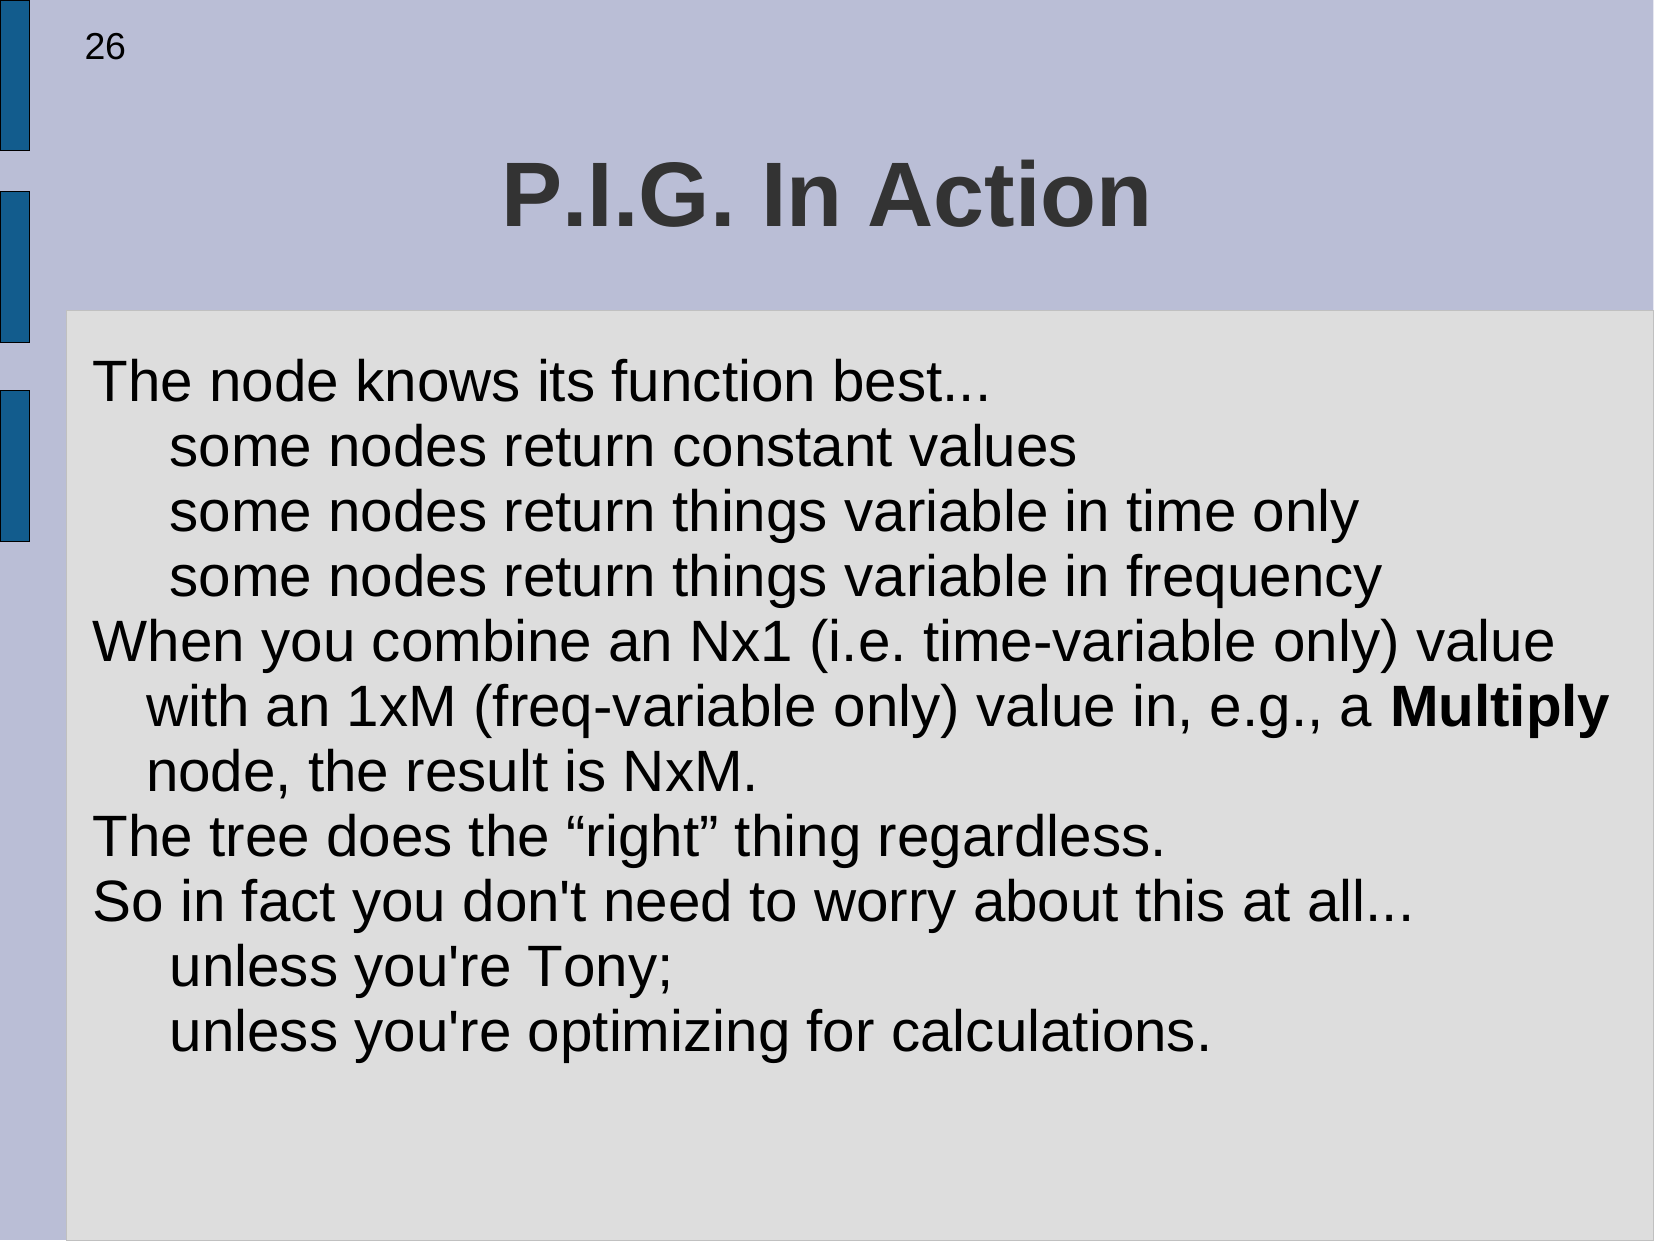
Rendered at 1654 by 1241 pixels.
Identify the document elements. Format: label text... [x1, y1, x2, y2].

title P.I.G. In Action [121, 91, 1534, 299]
list The node knows its function best... some nodes return constant values some nodes return things variable in time only some nodes return things variable in frequency When you combine an Nx1 (i.e. time-variable only) value with an 1xM (freq-variable only) value in, e.g., a Multiply node, the result is NxM. The tree does the “right” thing regardless. So in fact you don't need to worry about this at all... unless you're Tony; unless you're optimizing for calculations. [75, 348, 1611, 1162]
text_box <number> [108, 18, 232, 92]
